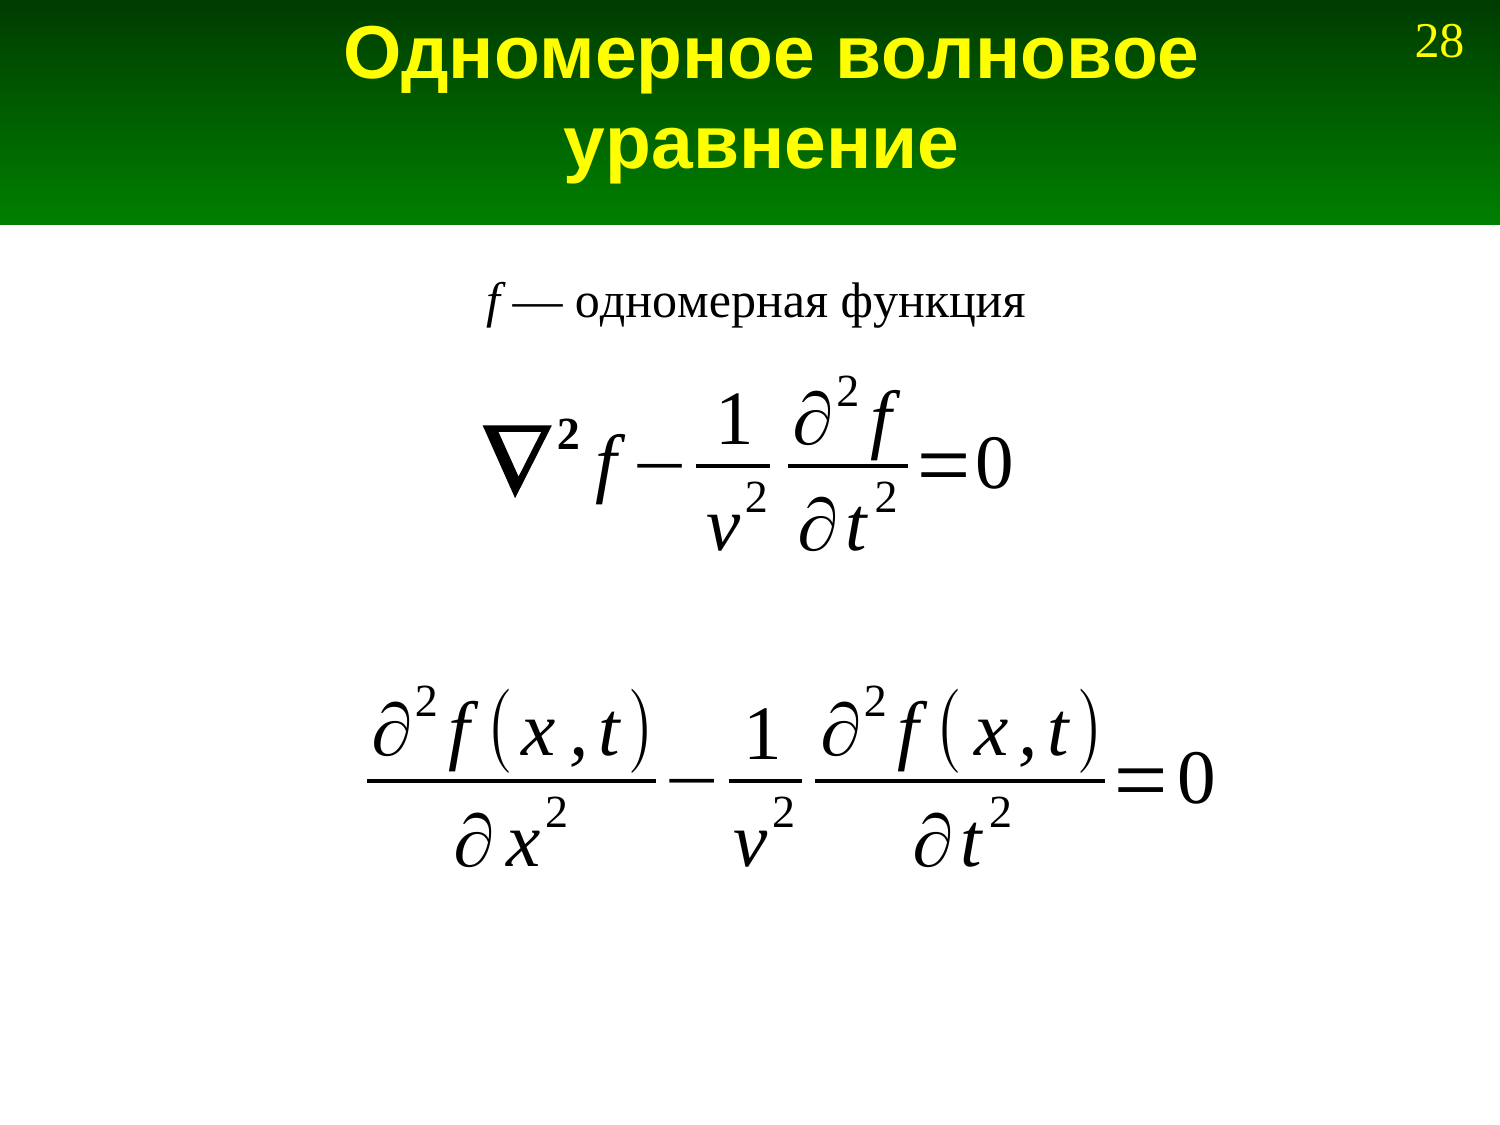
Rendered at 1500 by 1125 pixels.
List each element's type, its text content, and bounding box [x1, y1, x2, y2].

text_box f — одномерная функция [471, 259, 1041, 335]
chart [460, 363, 1036, 567]
title Одномерное волновое уравнение [123, 0, 1399, 192]
chart [342, 673, 1236, 883]
